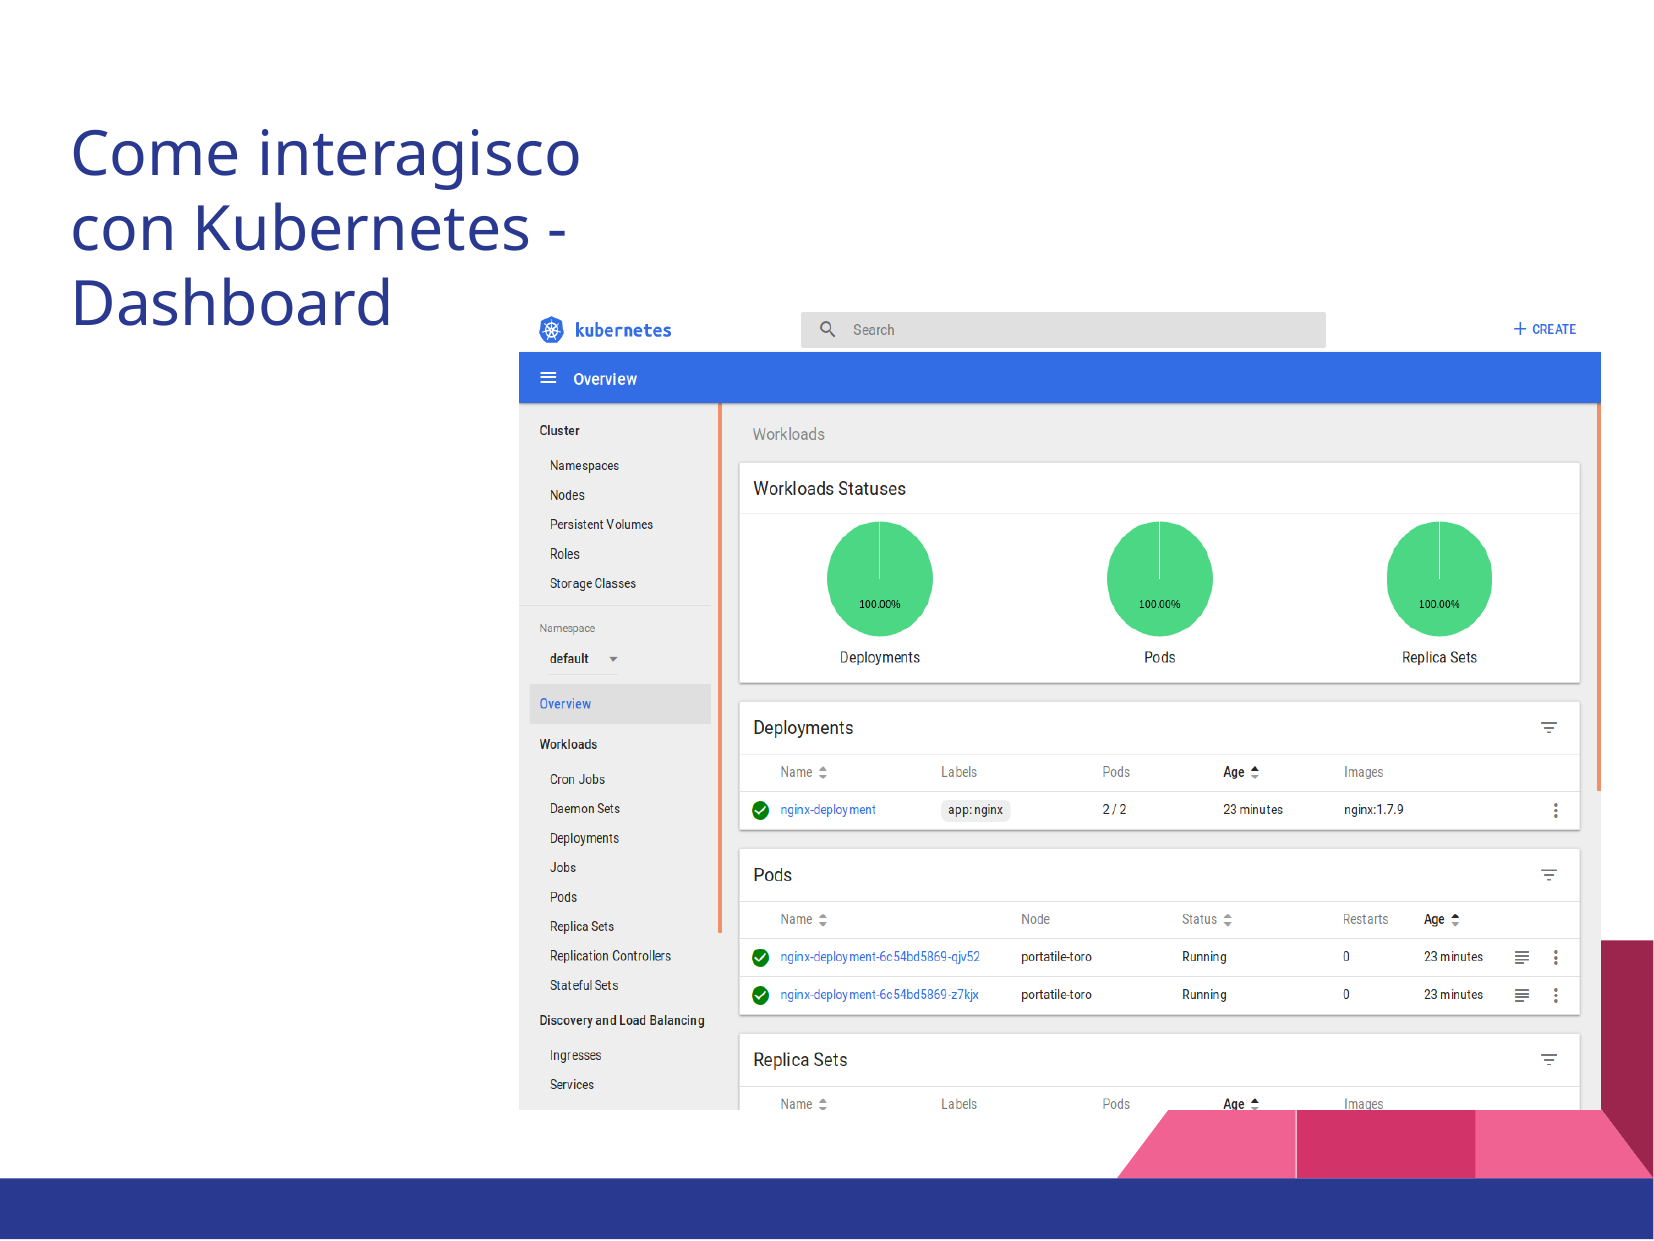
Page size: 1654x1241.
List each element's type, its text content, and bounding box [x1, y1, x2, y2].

title Come interagisco con Kubernetes - Dashboard [55, 98, 599, 1076]
picture [519, 307, 1601, 1111]
